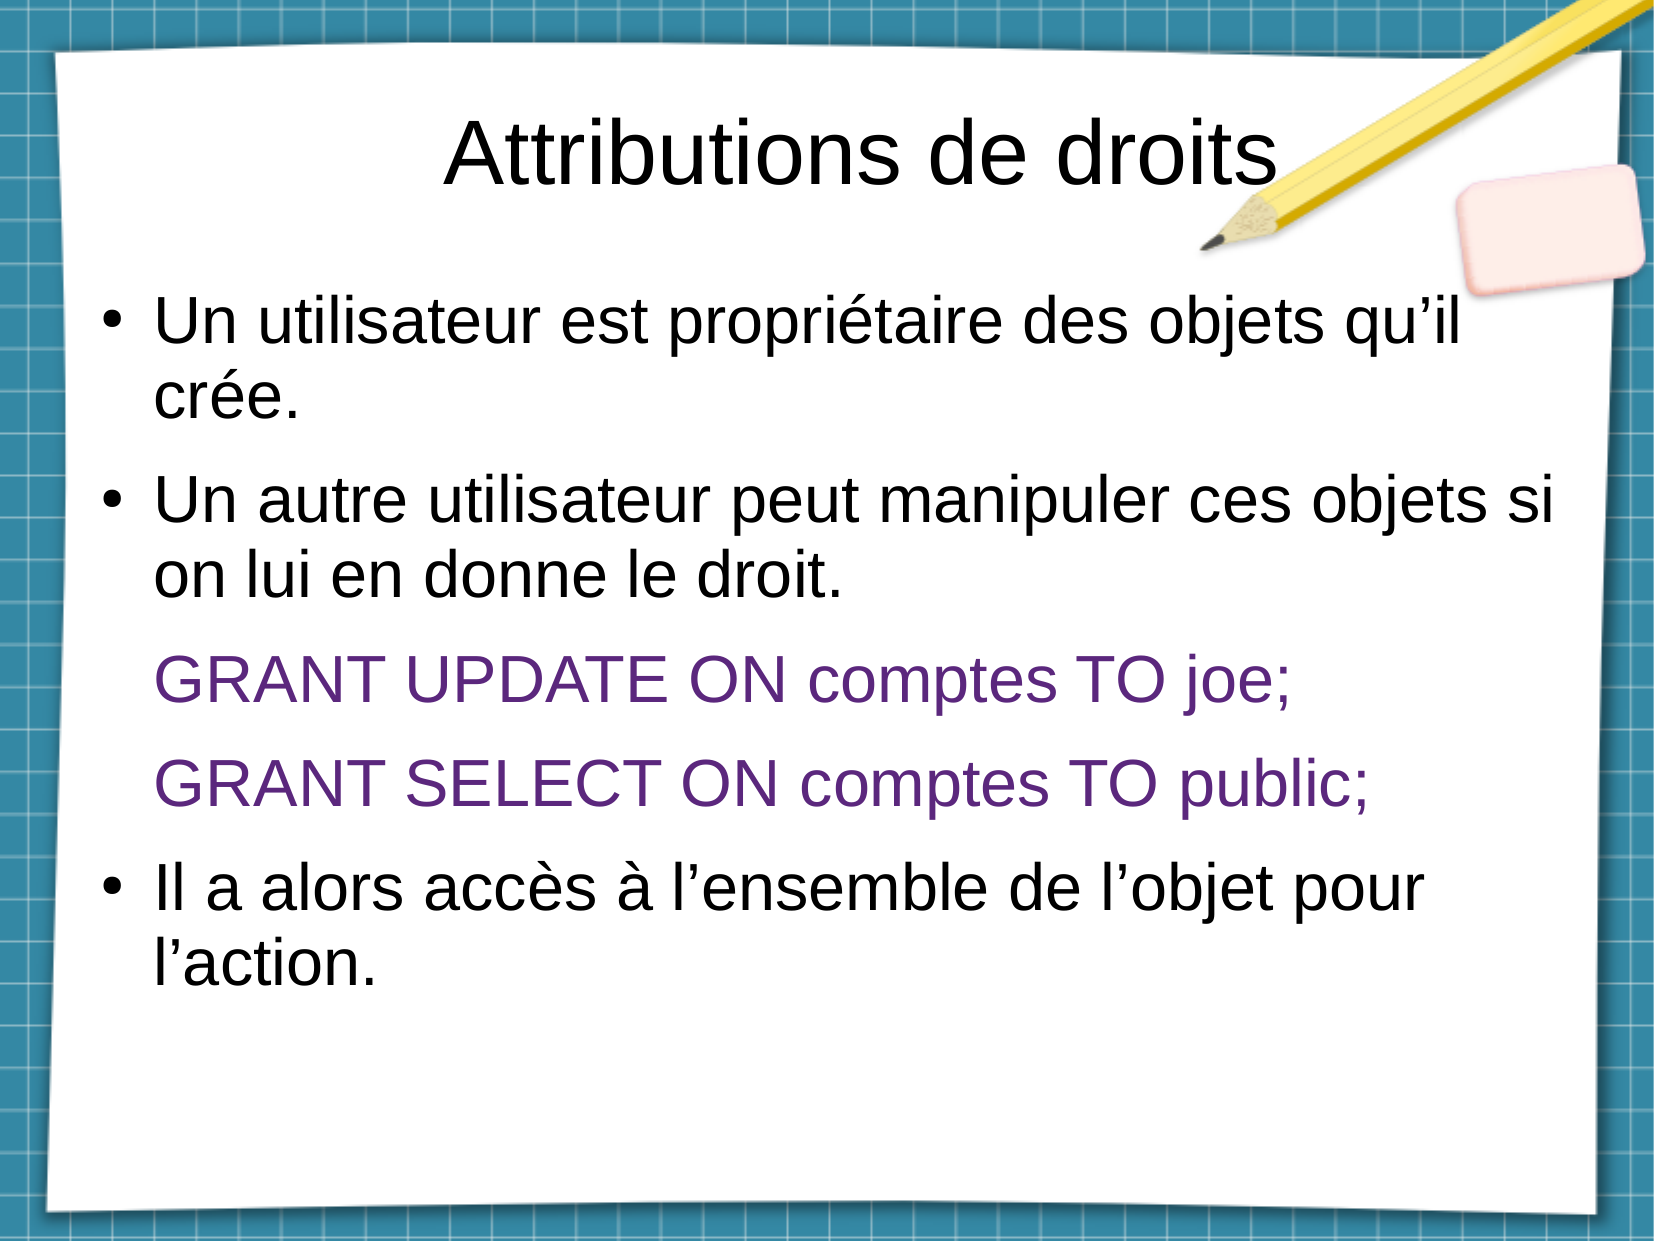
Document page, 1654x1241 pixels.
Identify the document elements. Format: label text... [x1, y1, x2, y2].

list Un utilisateur est propriétaire des objets qu’il crée. Un autre utilisateur peut manipuler ces objets si on lui en donne le droit. GRANT UPDATE ON comptes TO joe; GRANT SELECT ON comptes TO public; Il a alors accès à l’ensemble de l’objet pour l’action. [82, 283, 1571, 1003]
title Attributions de droits [82, 49, 1571, 257]
picture [0, 0, 1654, 1241]
